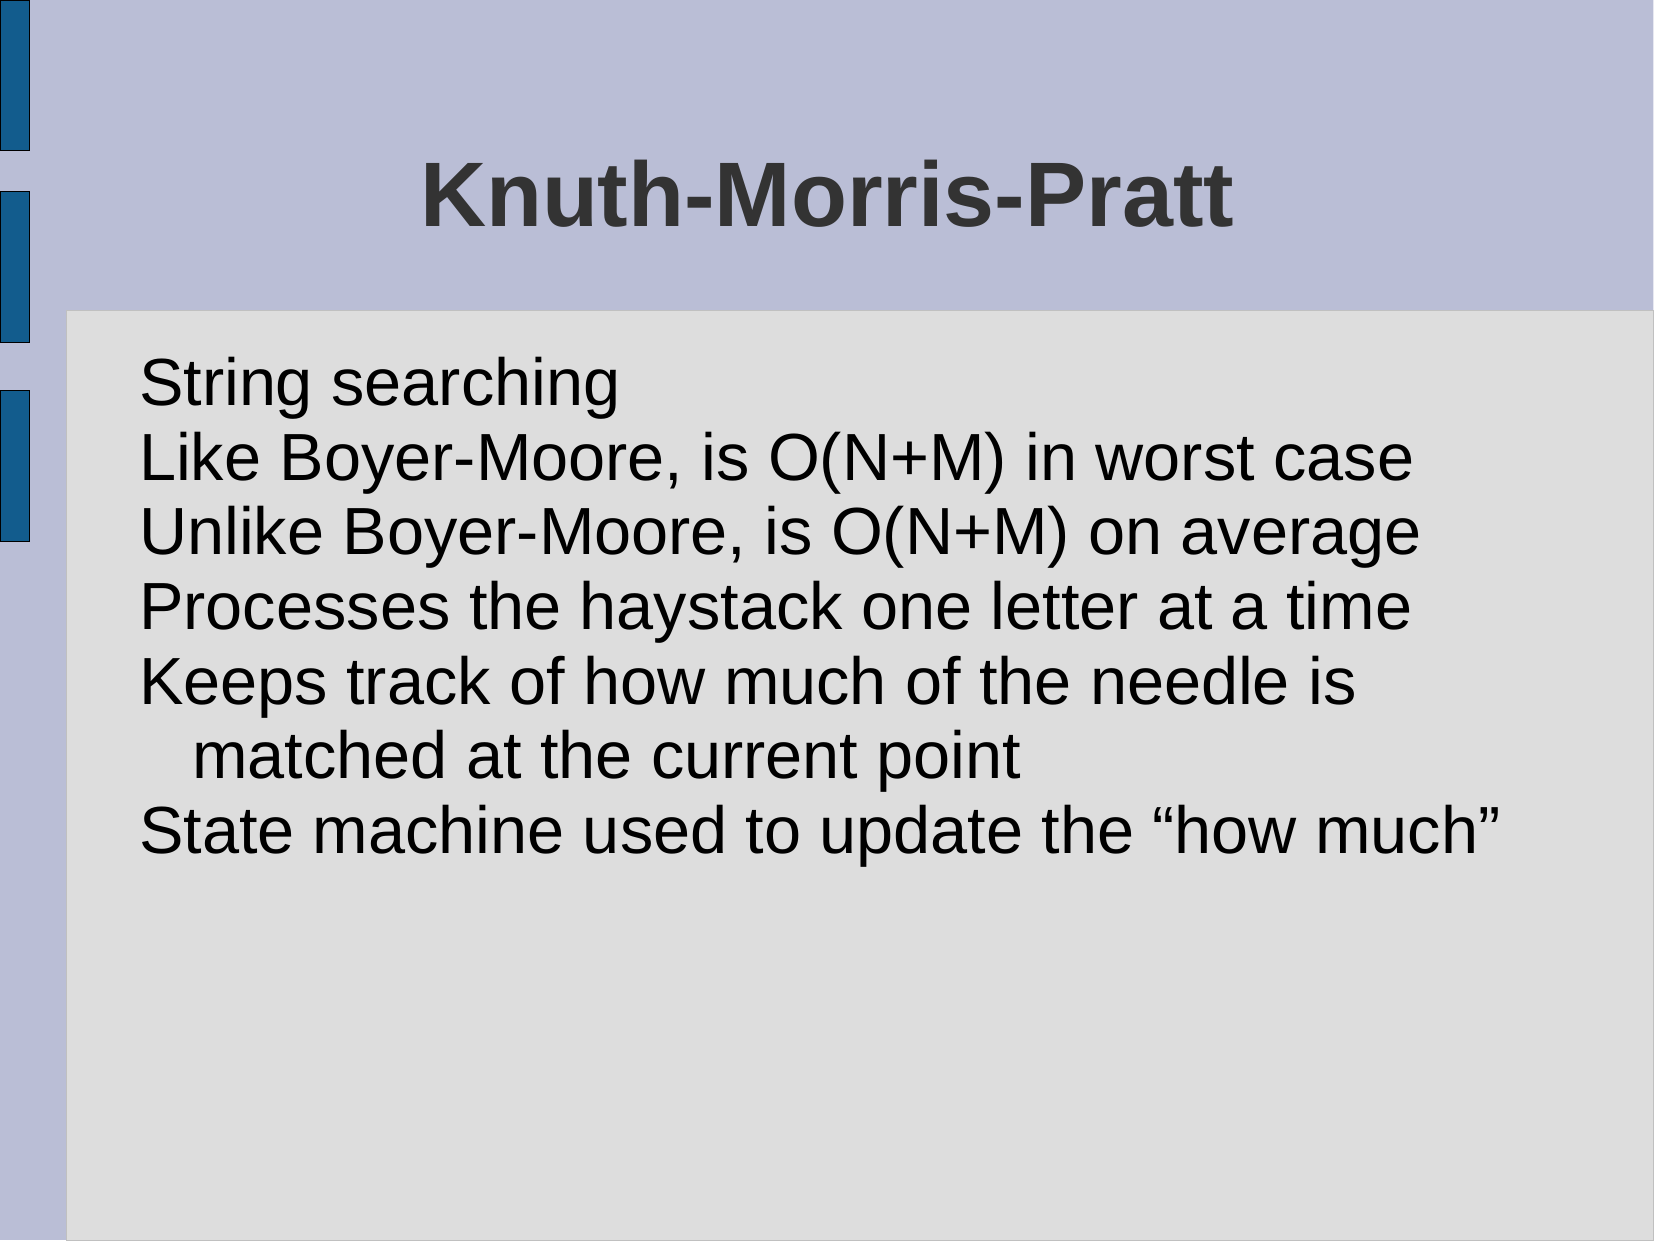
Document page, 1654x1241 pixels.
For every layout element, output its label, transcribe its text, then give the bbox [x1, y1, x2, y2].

title Knuth-Morris-Pratt [121, 91, 1534, 299]
list String searching Like Boyer-Moore, is O(N+M) in worst case Unlike Boyer-Moore, is O(N+M) on average Processes the haystack one letter at a time Keeps track of how much of the needle is matched at the current point State machine used to update the “how much” [121, 344, 1534, 1127]
